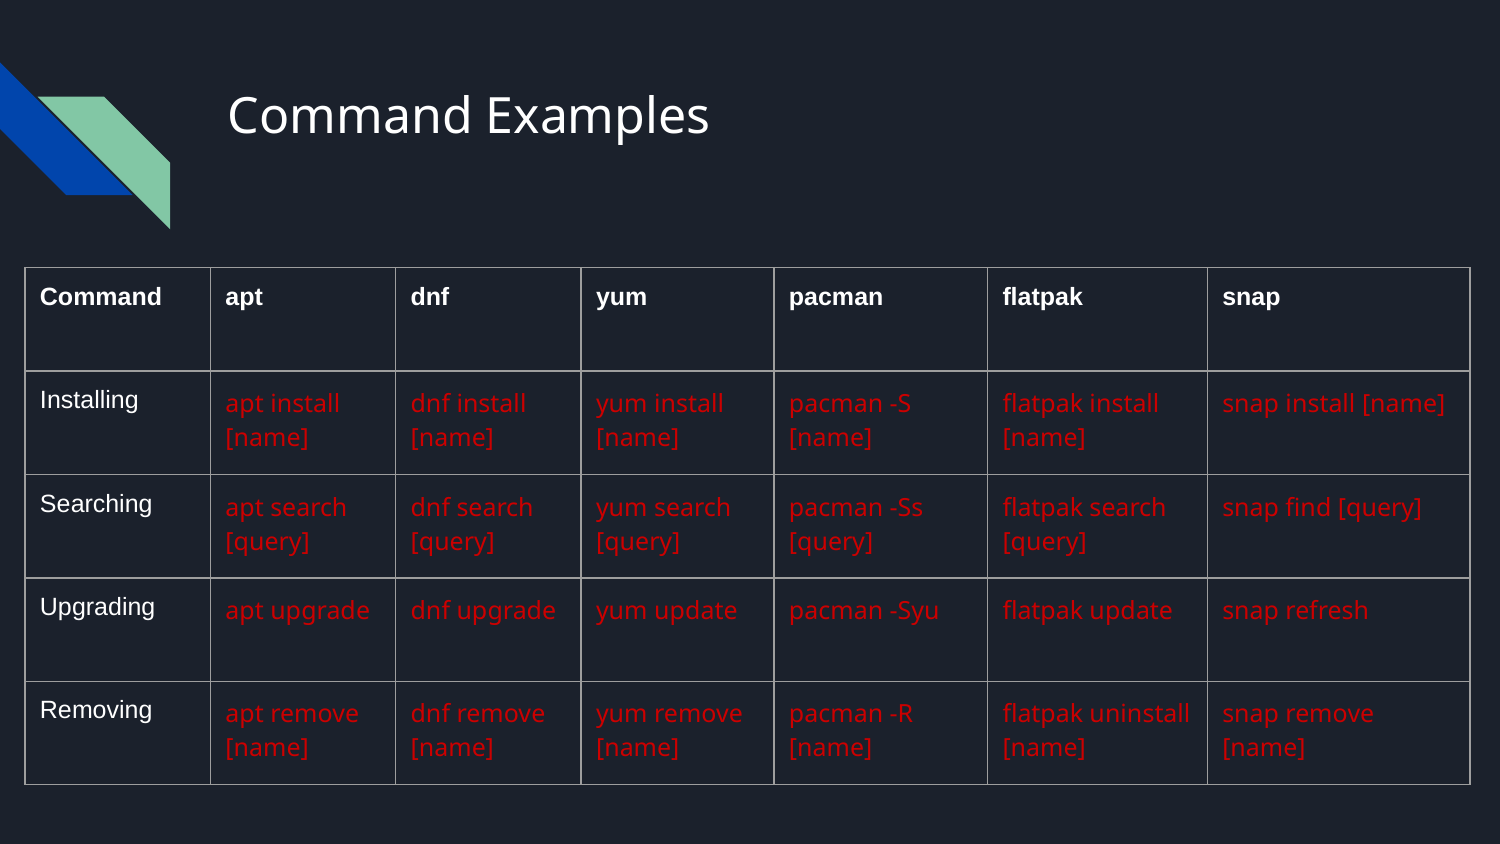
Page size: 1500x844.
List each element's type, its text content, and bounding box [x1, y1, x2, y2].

table_header flatpak [988, 268, 1207, 370]
table_cell snap install [name] [1208, 372, 1469, 474]
table_header pacman [775, 268, 987, 370]
table_header snap [1208, 268, 1469, 370]
table_cell apt search [query] [211, 475, 395, 577]
table_cell dnf search [query] [396, 475, 580, 577]
table_cell pacman -R [name] [775, 682, 987, 784]
table_header Command [26, 268, 210, 370]
table_cell apt install [name] [211, 372, 395, 474]
table_cell yum remove [name] [582, 682, 773, 784]
table_cell snap refresh [1208, 579, 1469, 681]
table_cell snap remove [name] [1208, 682, 1469, 784]
table_cell flatpak uninstall [name] [988, 682, 1207, 784]
table_header yum [582, 268, 773, 370]
table_cell yum update [582, 579, 773, 681]
table_cell dnf remove [name] [396, 682, 580, 784]
table_cell Searching [26, 475, 210, 577]
table_cell dnf install [name] [396, 372, 580, 474]
table_cell flatpak update [988, 579, 1207, 681]
title Command Examples [212, 64, 1368, 215]
table_header dnf [396, 268, 580, 370]
table_cell apt remove [name] [211, 682, 395, 784]
table_cell dnf upgrade [396, 579, 580, 681]
table_cell pacman -S [name] [775, 372, 987, 474]
table_header apt [211, 268, 395, 370]
table_cell yum search [query] [582, 475, 773, 577]
table_cell Upgrading [26, 579, 210, 681]
table_cell snap find [query] [1208, 475, 1469, 577]
table_cell flatpak search [query] [988, 475, 1207, 577]
table_cell apt upgrade [211, 579, 395, 681]
table_cell pacman -Ss [query] [775, 475, 987, 577]
table_cell Removing [26, 682, 210, 784]
table_cell pacman -Syu [775, 579, 987, 681]
table_cell Installing [26, 372, 210, 474]
table_cell flatpak install [name] [988, 372, 1207, 474]
table_cell yum install [name] [582, 372, 773, 474]
